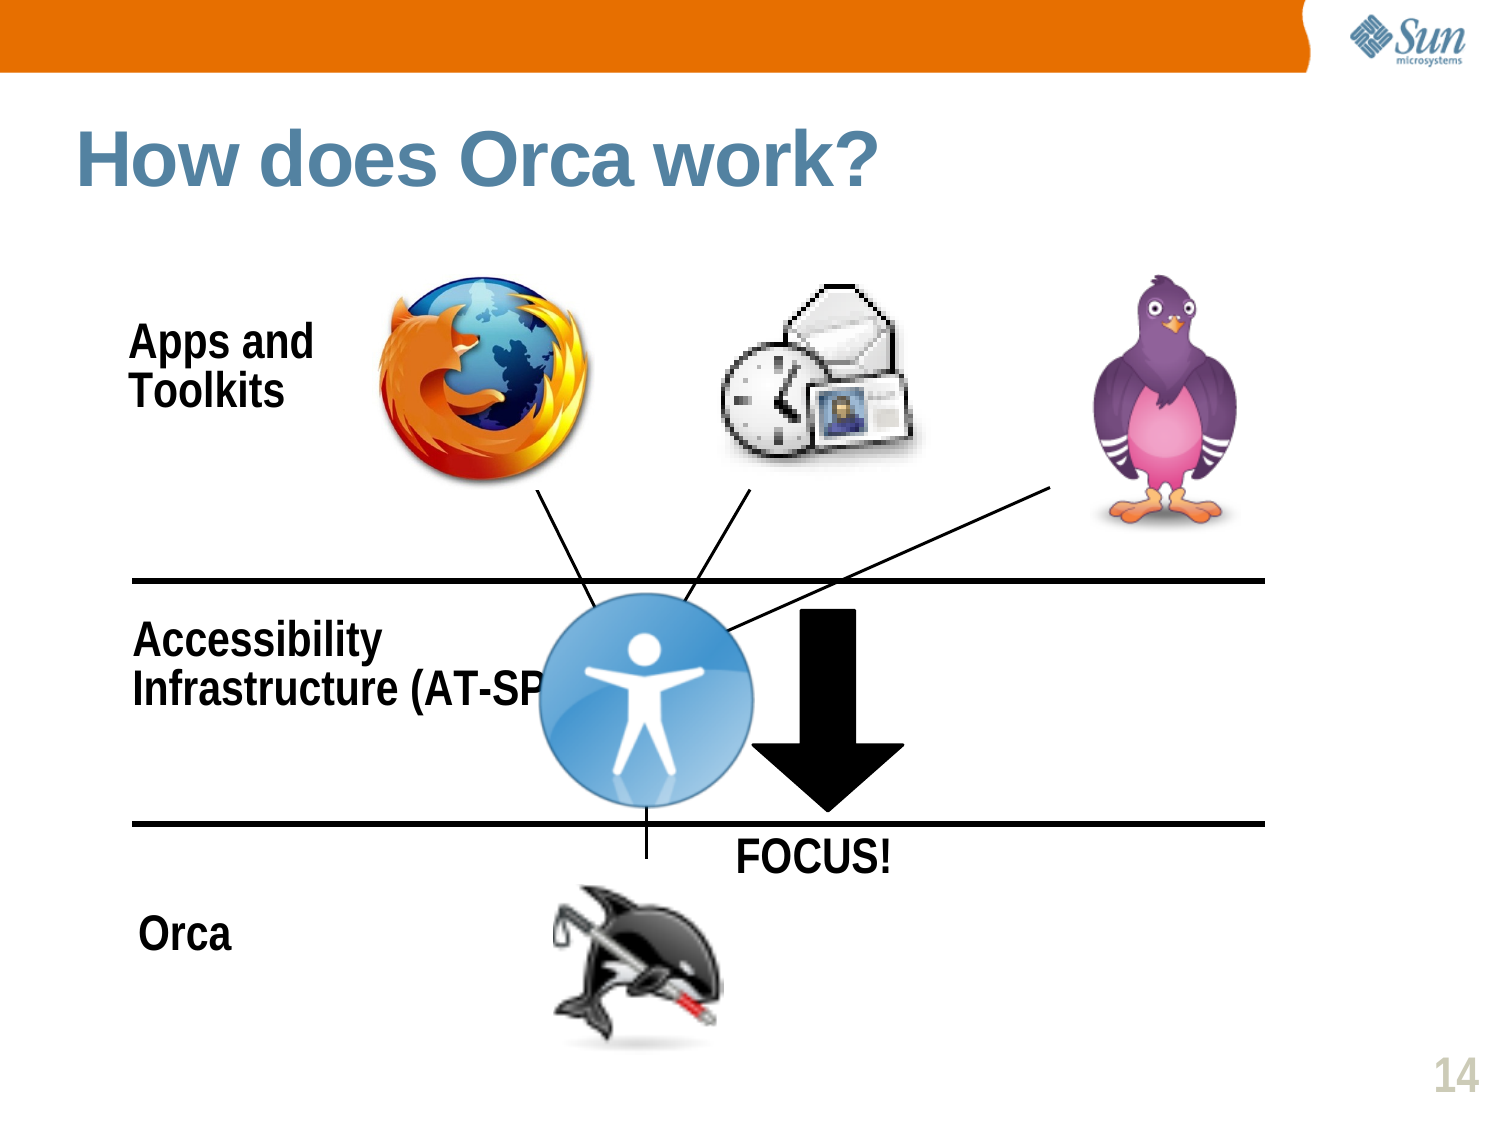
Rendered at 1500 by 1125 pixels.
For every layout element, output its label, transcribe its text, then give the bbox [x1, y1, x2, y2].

picture [553, 884, 724, 1055]
picture [0, 0, 1500, 75]
picture [717, 276, 931, 490]
picture [1090, 274, 1241, 534]
text_box Accessibility Infrastructure (AT-SPI) [132, 617, 538, 775]
text_box [755, 610, 903, 812]
text_box FOCUS! [735, 834, 969, 894]
picture [372, 274, 595, 490]
picture [538, 592, 755, 809]
title How does Orca work? [75, 122, 1438, 228]
text_box Apps and Toolkits [128, 319, 354, 478]
text_box Orca [138, 911, 401, 971]
